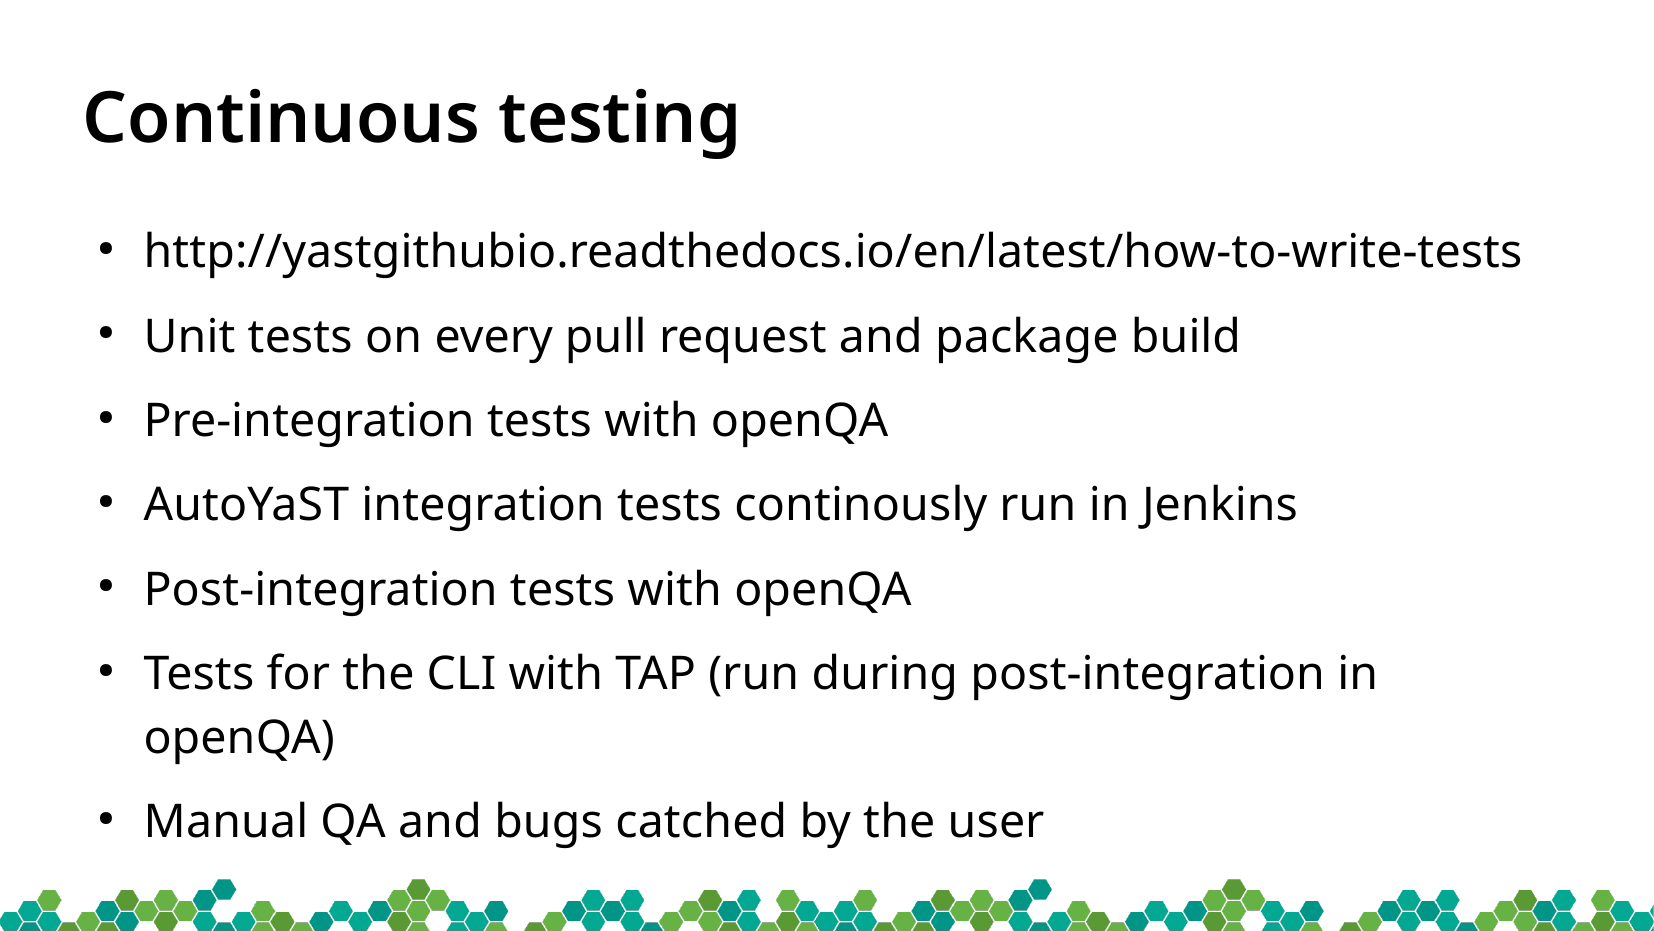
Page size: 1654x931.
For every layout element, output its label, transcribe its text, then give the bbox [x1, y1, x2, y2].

title Continuous testing [82, 37, 1571, 193]
list http://yastgithubio.readthedocs.io/en/latest/how-to-write-tests Unit tests on every pull request and package build Pre-integration tests with openQA AutoYaST integration tests continously run in Jenkins Post-integration tests with openQA Tests for the CLI with TAP (run during post-integration in openQA) Manual QA and bugs catched by the user [82, 217, 1571, 855]
picture [0, 871, 1654, 931]
